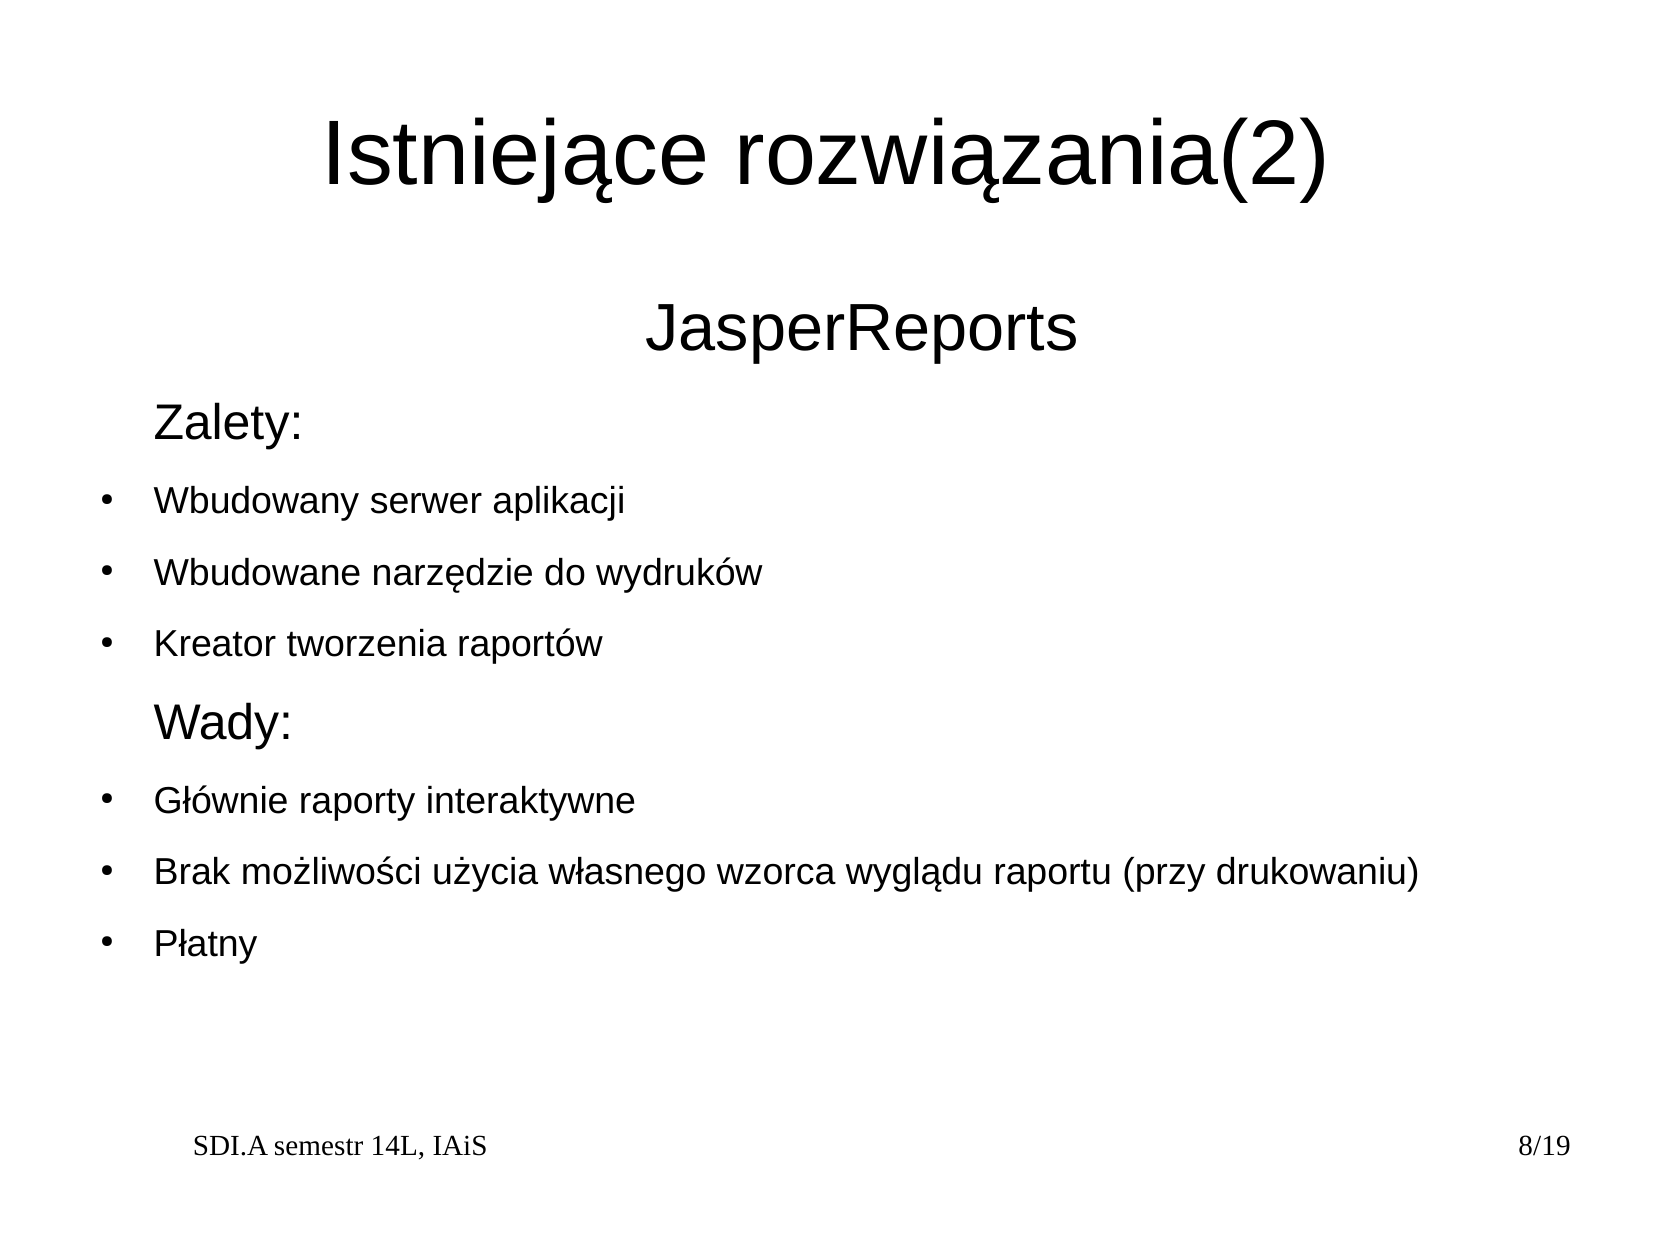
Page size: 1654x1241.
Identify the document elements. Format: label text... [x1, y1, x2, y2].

title Istniejące rozwiązania(2) [82, 49, 1571, 257]
list JasperReports Zalety: Wbudowany serwer aplikacji Wbudowane narzędzie do wydruków Kreator tworzenia raportów Wady: Głównie raporty interaktywne Brak możliwości użycia własnego wzorca wyglądu raportu (przy drukowaniu) Płatny [82, 290, 1571, 1109]
